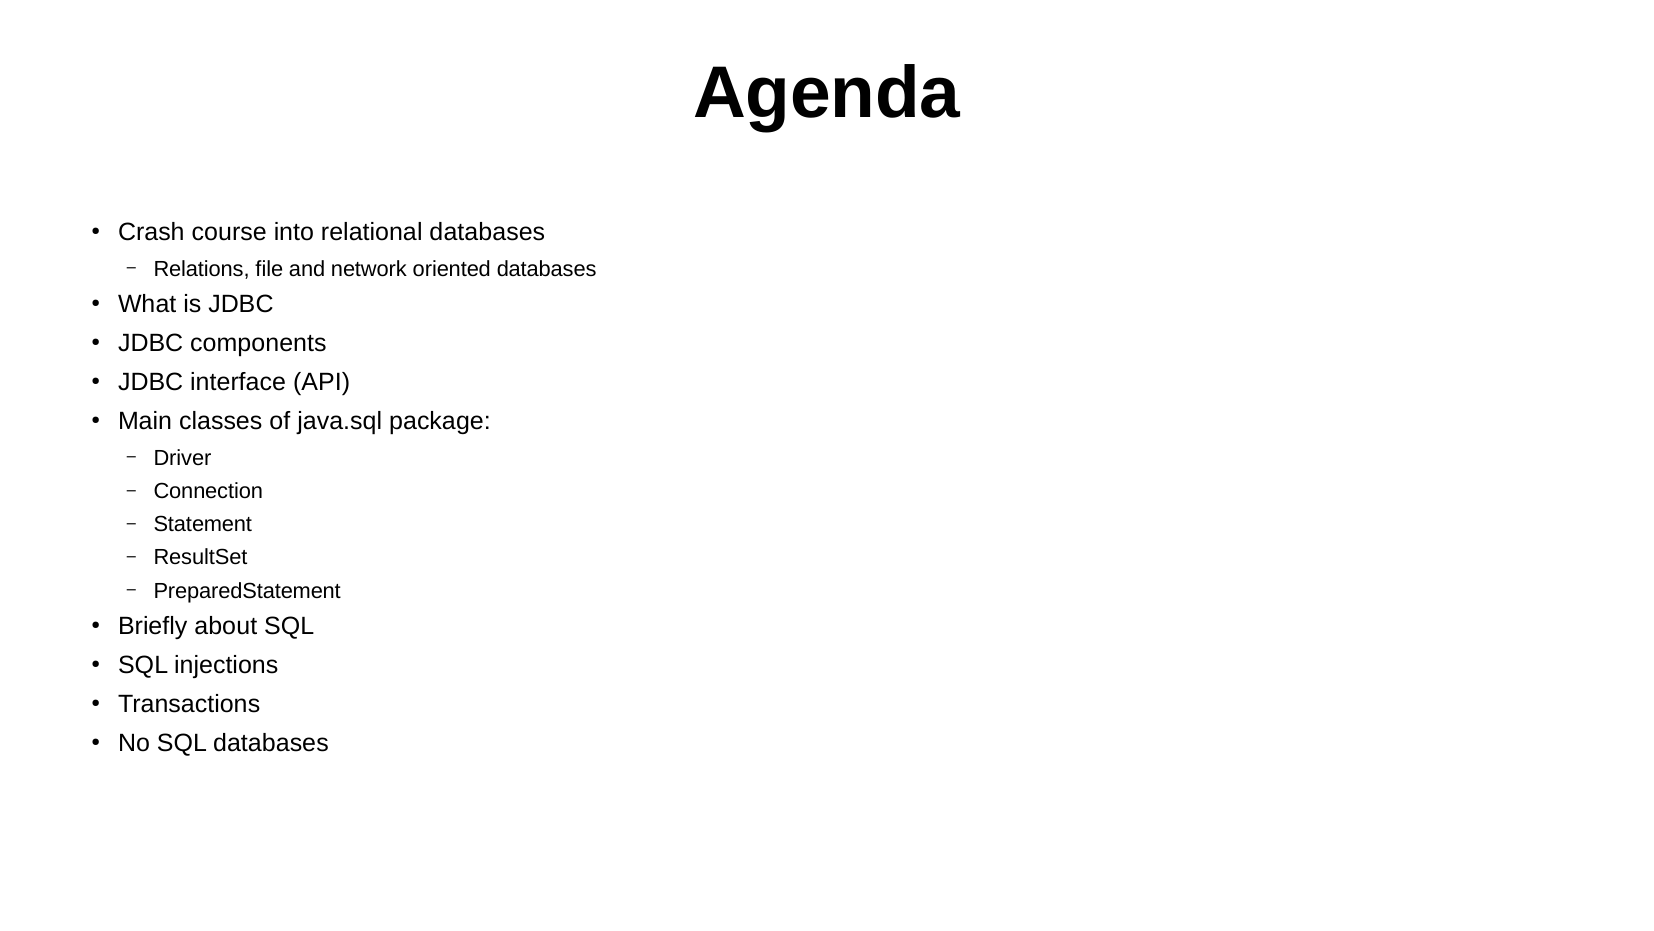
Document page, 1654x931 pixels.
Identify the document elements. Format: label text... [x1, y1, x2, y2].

list Crash course into relational databases Relations, file and network oriented databases What is JDBC JDBC components JDBC interface (API) Main classes of java.sql package: Driver Connection Statement ResultSet PreparedStatement Briefly about SQL SQL injections Transactions No SQL databases [82, 217, 793, 758]
title Agenda [82, 37, 1571, 147]
